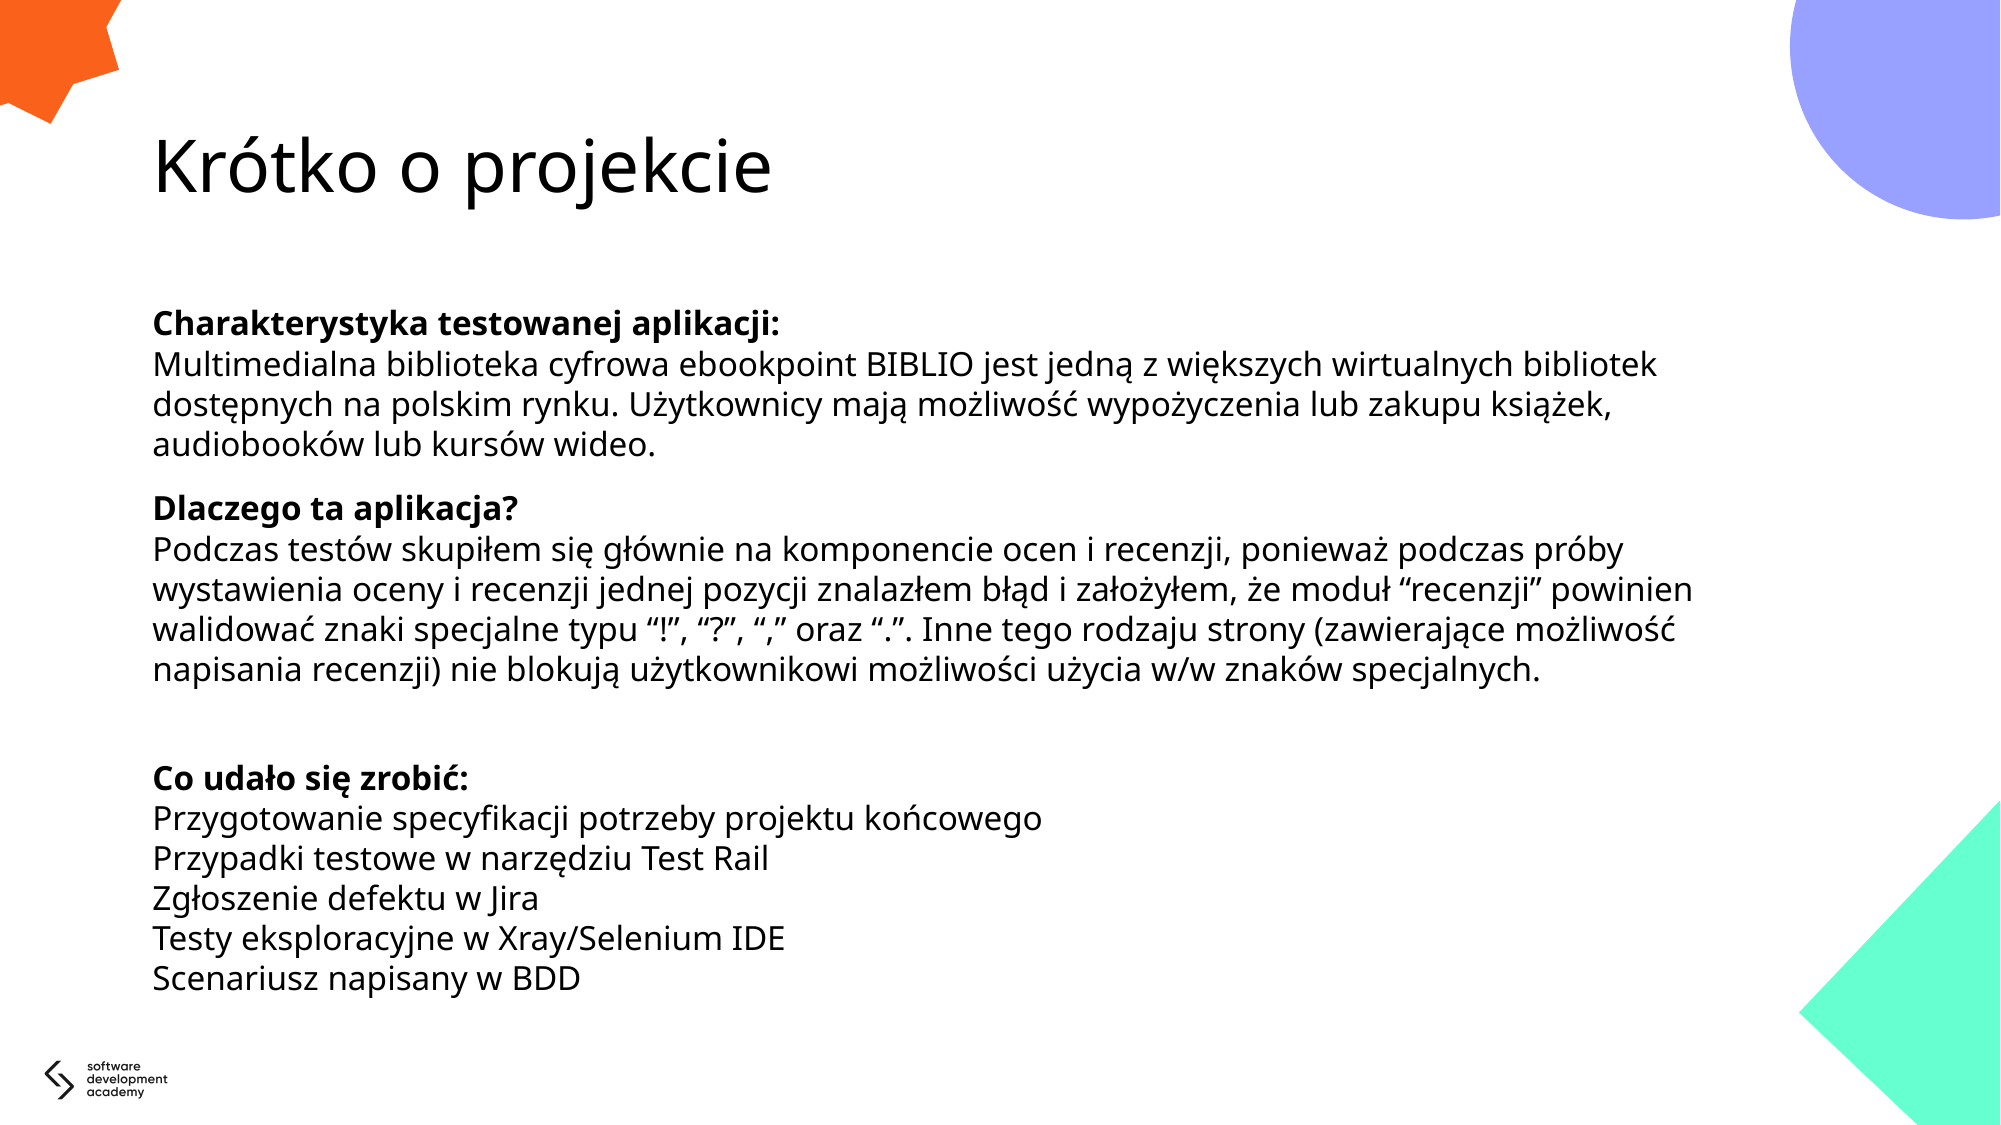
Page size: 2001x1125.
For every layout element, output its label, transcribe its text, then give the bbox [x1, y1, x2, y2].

list Charakterystyka testowanej aplikacji: Multimedialna biblioteka cyfrowa ebookpoint BIBLIO jest jedną z większych wirtualnych bibliotek dostępnych na polskim rynku. Użytkownicy mają możliwość wypożyczenia lub zakupu książek, audiobooków lub kursów wideo. Dlaczego ta aplikacja? Podczas testów skupiłem się głównie na komponencie ocen i recenzji, ponieważ podczas próby wystawienia oceny i recenzji jednej pozycji znalazłem błąd i założyłem, że moduł “recenzji” powinien walidować znaki specjalne typu “!”, “?”, “,” oraz “.”. Inne tego rodzaju strony (zawierające możliwość napisania recenzji) nie blokują użytkownikowi możliwości użycia w/w znaków specjalnych. Co udało się zrobić: Przygotowanie specyfikacji potrzeby projektu końcowego Przypadki testowe w narzędziu Test Rail Zgłoszenie defektu w Jira Testy eksploracyjne w Xray/Selenium IDE Scenariusz napisany w BDD [137, 299, 1771, 1014]
title Krótko o projekcie [137, 59, 1771, 278]
picture [19, 1035, 193, 1125]
